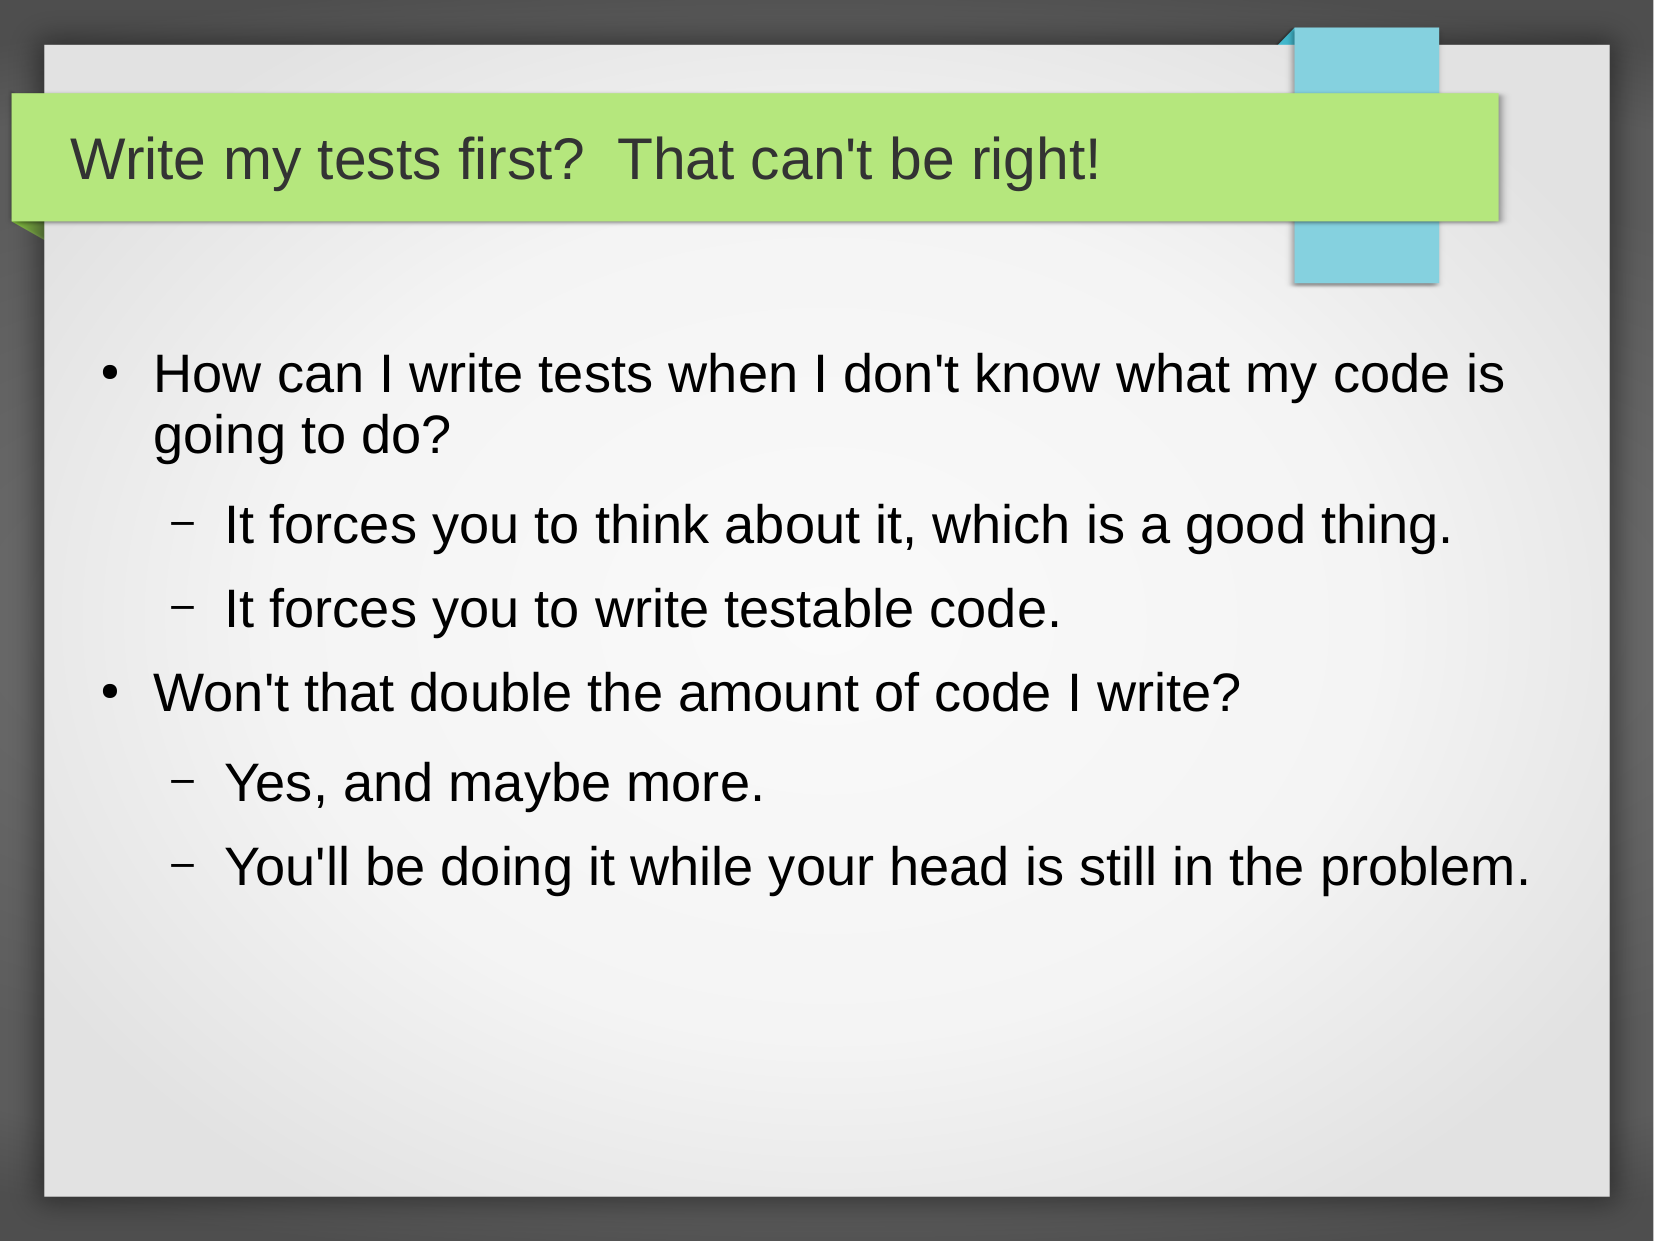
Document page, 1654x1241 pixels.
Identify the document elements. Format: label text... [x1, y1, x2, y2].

picture [0, 0, 1654, 1241]
title Write my tests first? That can't be right! [70, 106, 1229, 213]
list How can I write tests when I don't know what my code is going to do? It forces you to think about it, which is a good thing. It forces you to write testable code. Won't that double the amount of code I write? Yes, and maybe more. You'll be doing it while your head is still in the problem. [82, 343, 1538, 1063]
